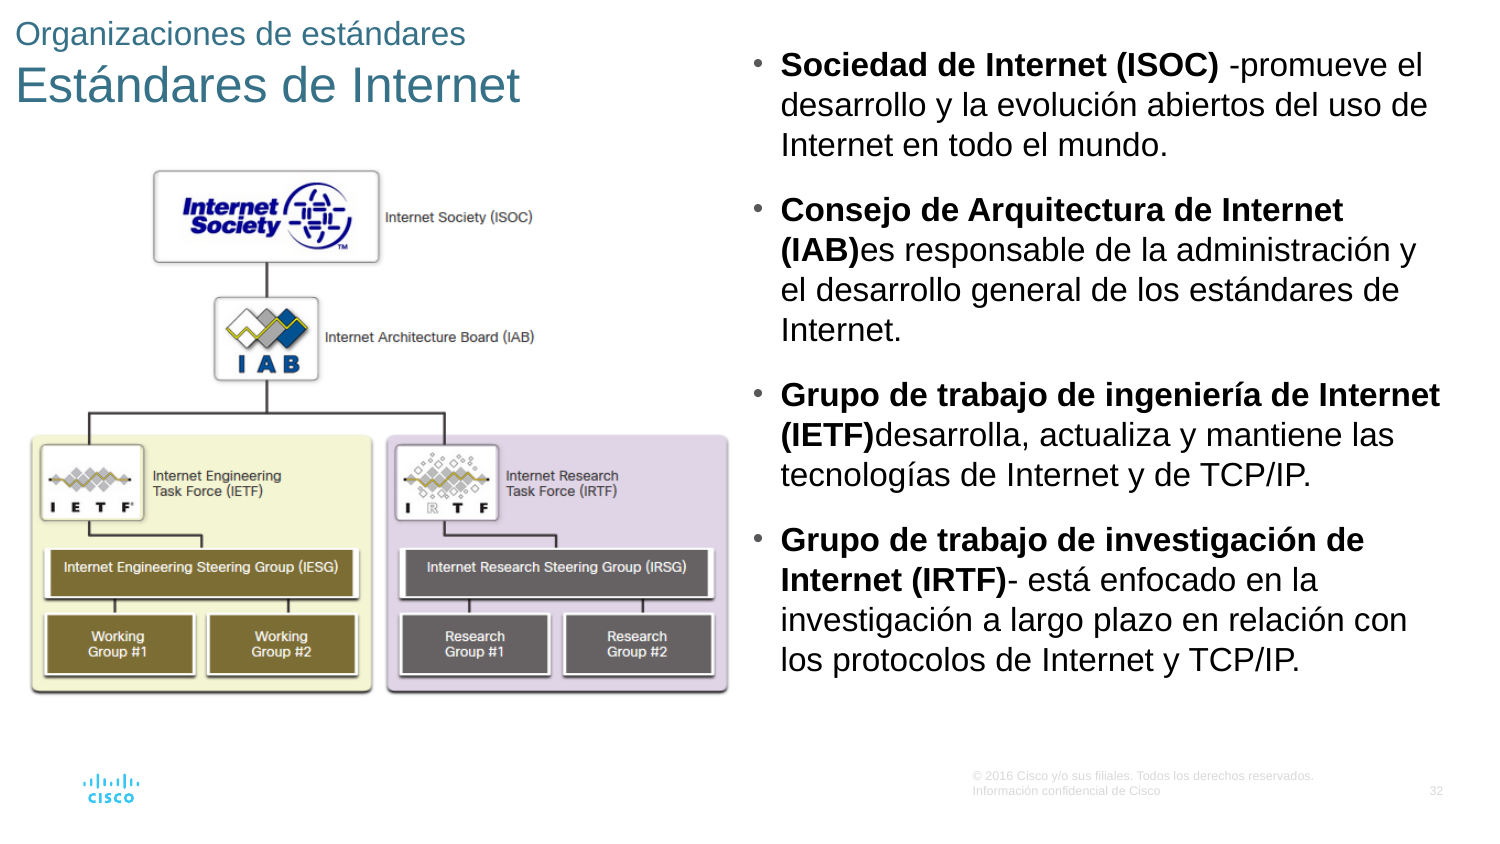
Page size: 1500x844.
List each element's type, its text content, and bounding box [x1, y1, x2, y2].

title Organizaciones de estándares Estándares de Internet [0, 0, 739, 125]
list Sociedad de Internet (ISOC) -promueve el desarrollo y la evolución abiertos del uso de Internet en todo el mundo. Consejo de Arquitectura de Internet (IAB)es responsable de la administración y el desarrollo general de los estándares de Internet. Grupo de trabajo de ingeniería de Internet (IETF)desarrolla, actualiza y mantiene las tecnologías de Internet y de TCP/IP. Grupo de trabajo de investigación de Internet (IRTF)- está enfocado en la investigación a largo plazo en relación con los protocolos de Internet y TCP/IP. [738, 36, 1461, 746]
picture [23, 165, 739, 705]
